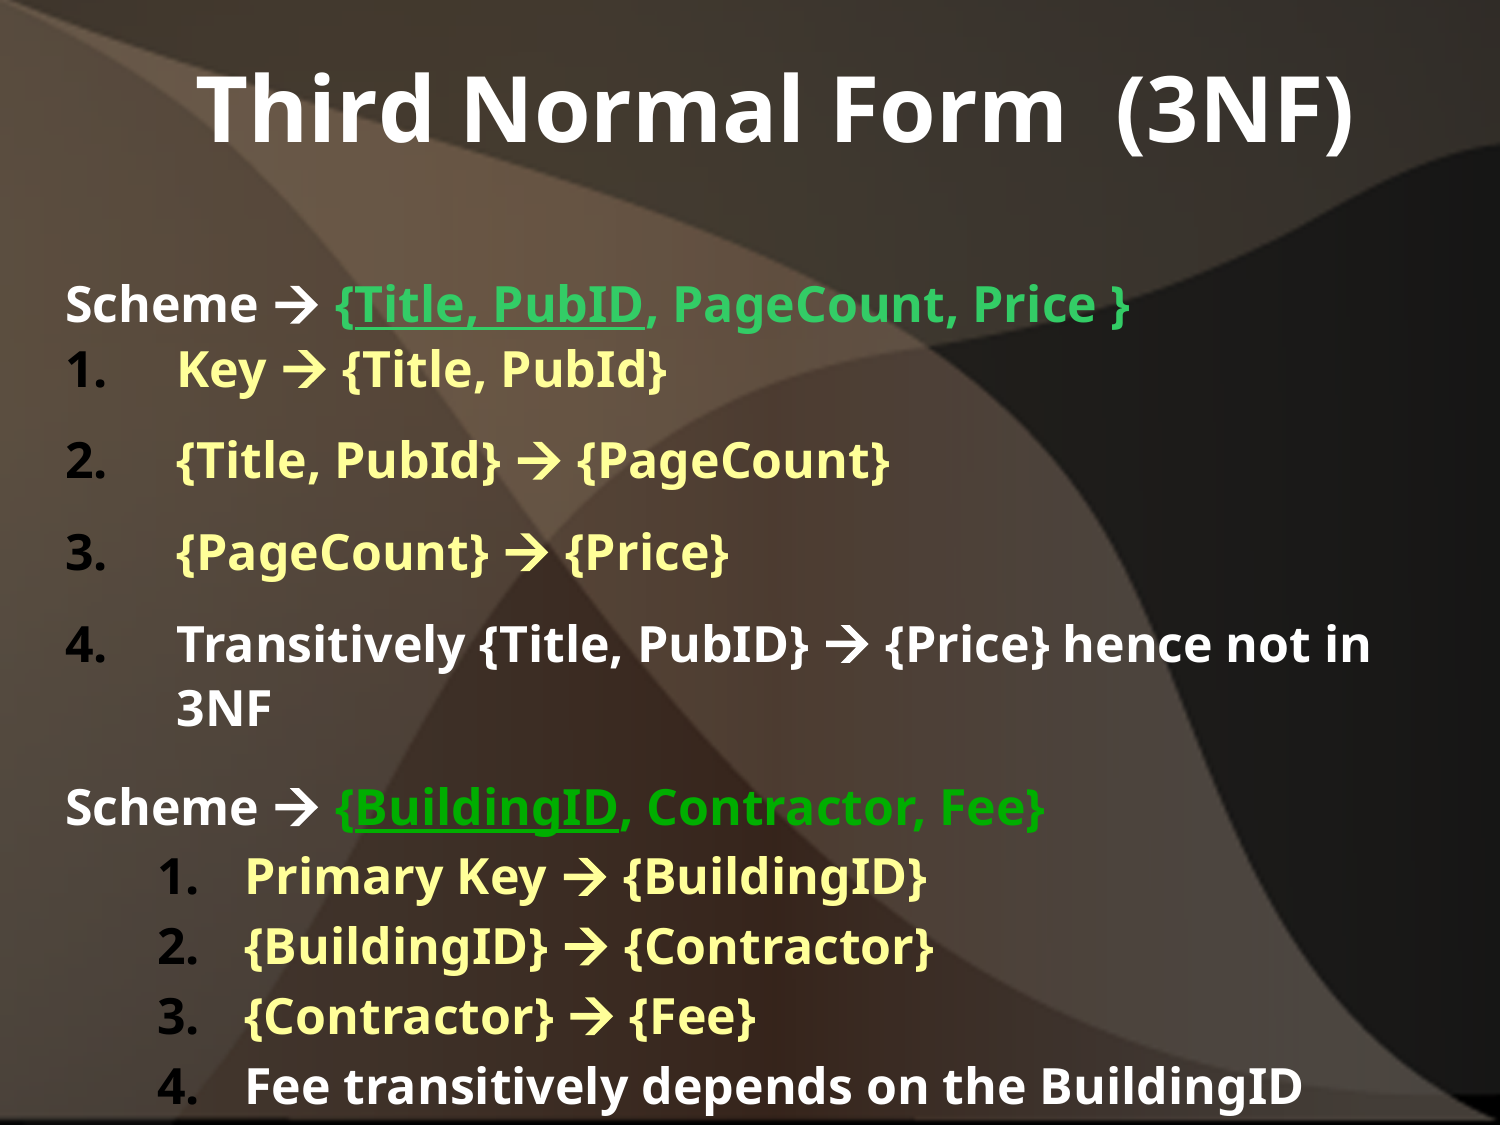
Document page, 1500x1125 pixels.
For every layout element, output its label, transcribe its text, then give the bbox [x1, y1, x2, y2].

picture [0, 0, 1500, 1125]
list Scheme  {Title, PubID, PageCount, Price } Key  {Title, PubId} {Title, PubId}  {PageCount} {PageCount}  {Price} Transitively {Title, PubID}  {Price} hence not in 3NF Scheme  {BuildingID, Contractor, Fee} Primary Key  {BuildingID} {BuildingID}  {Contractor} {Contractor}  {Fee} Fee transitively depends on the BuildingID [50, 187, 1463, 978]
text_box Third Normal Form (3NF) [112, 12, 1463, 200]
